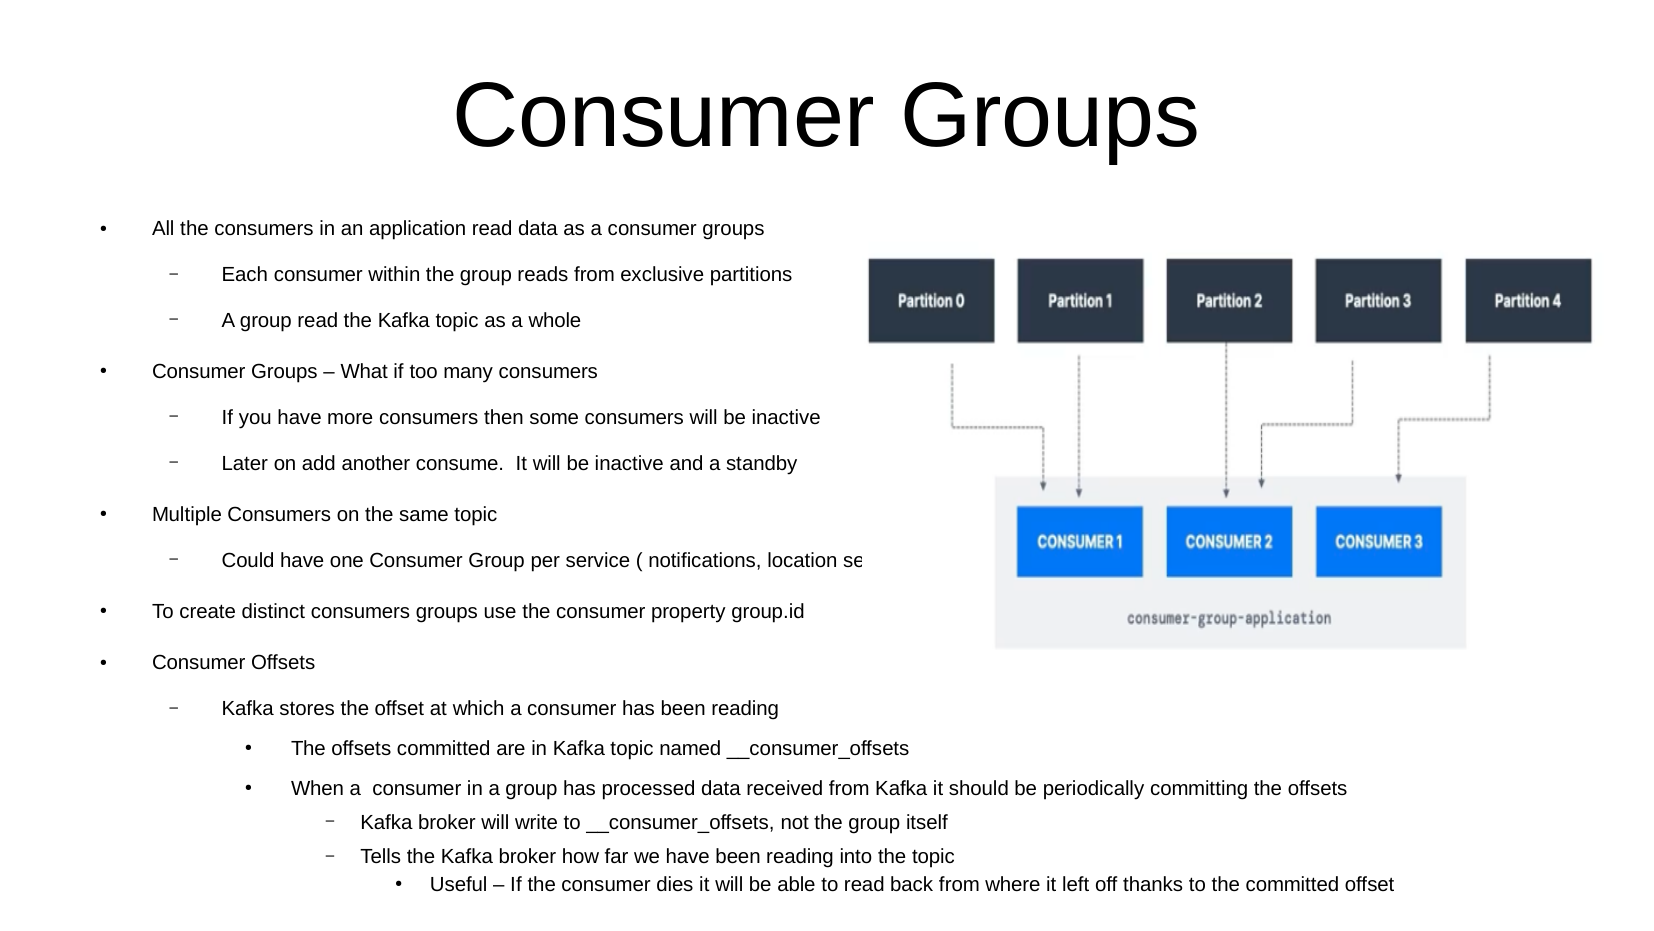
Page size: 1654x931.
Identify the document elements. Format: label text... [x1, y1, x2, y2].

list All the consumers in an application read data as a consumer groups Each consumer within the group reads from exclusive partitions A group read the Kafka topic as a whole Consumer Groups – What if too many consumers If you have more consumers then some consumers will be inactive Later on add another consume. It will be inactive and a standby Multiple Consumers on the same topic Could have one Consumer Group per service ( notifications, location service ) To create distinct consumers groups use the consumer property group.id Consumer Offsets Kafka stores the offset at which a consumer has been reading The offsets committed are in Kafka topic named __consumer_offsets When a consumer in a group has processed data received from Kafka it should be periodically committing the offsets Kafka broker will write to __consumer_offsets, not the group itself Tells the Kafka broker how far we have been reading into the topic Useful – If the consumer dies it will be able to read back from where it left off thanks to the committed offset [82, 217, 1613, 901]
picture [862, 231, 1624, 676]
title Consumer Groups [82, 37, 1571, 193]
